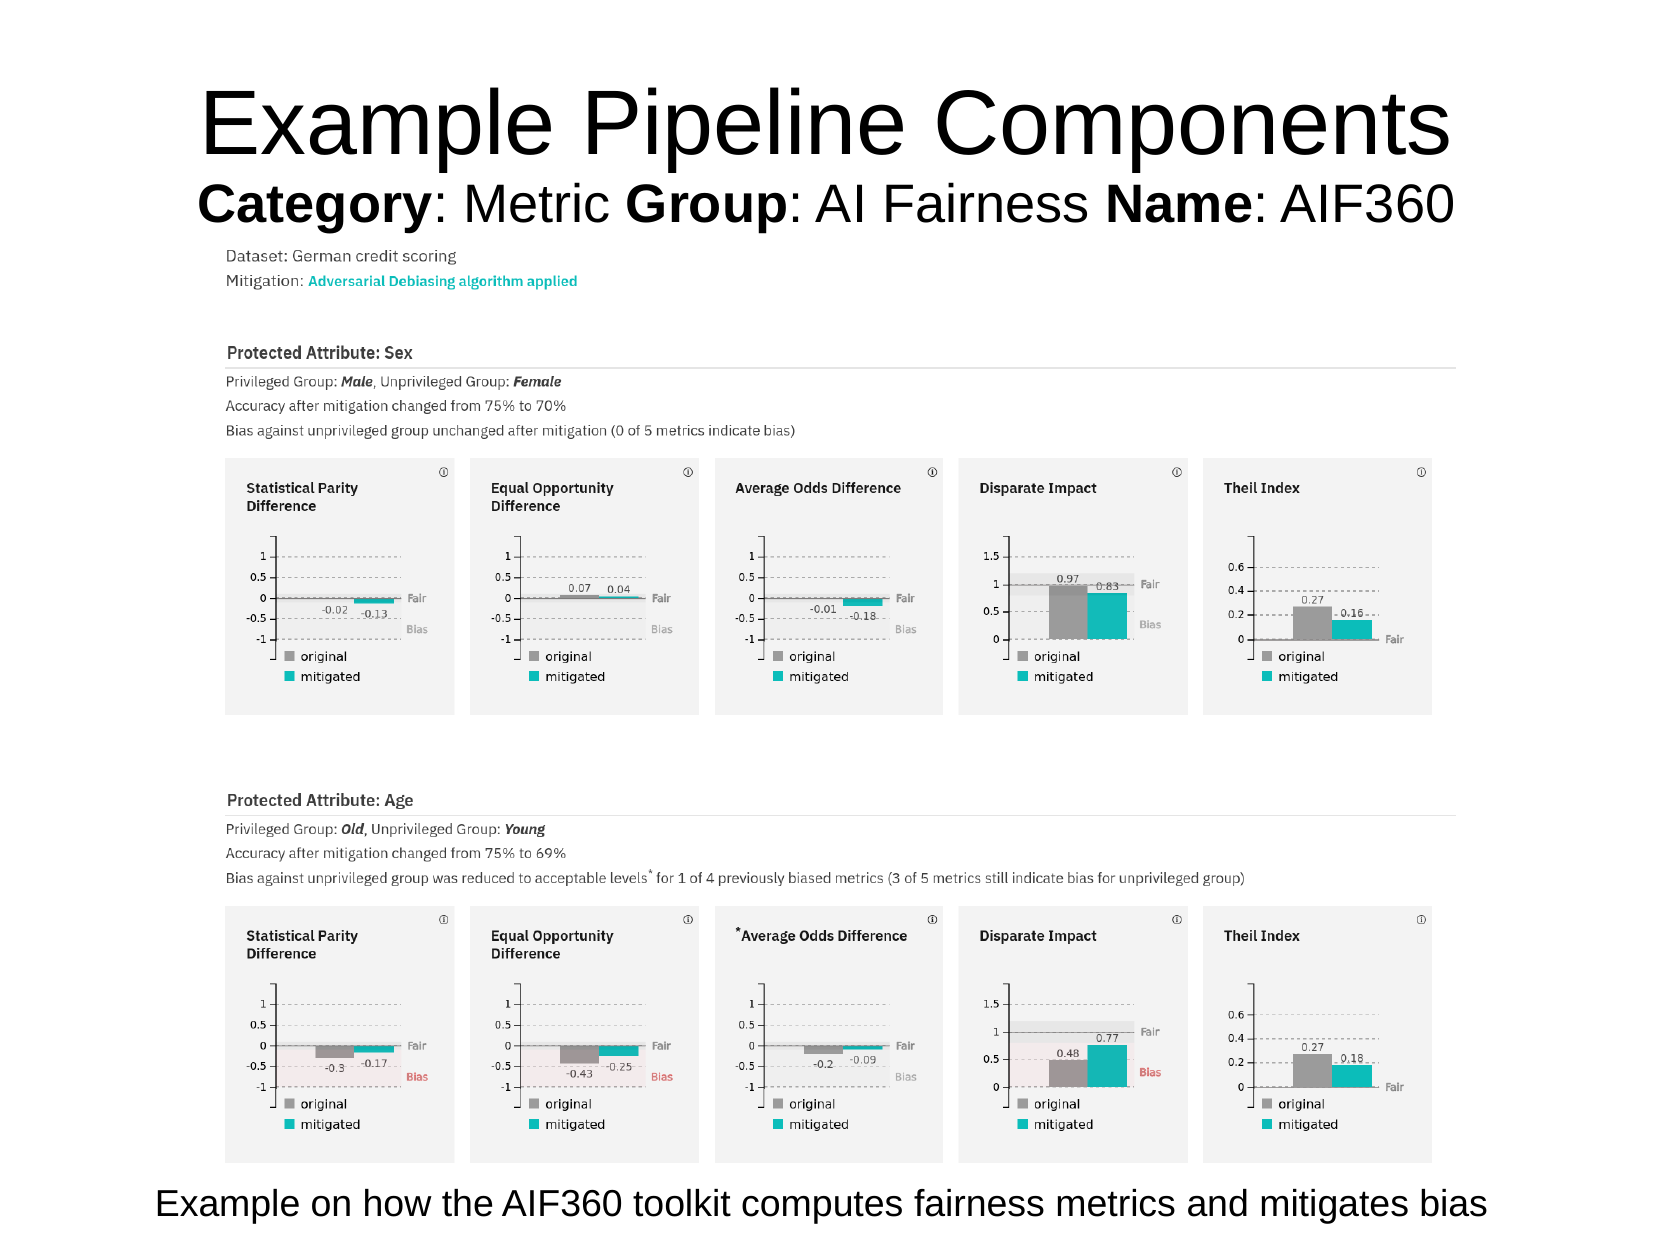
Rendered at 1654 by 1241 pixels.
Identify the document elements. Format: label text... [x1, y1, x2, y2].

text_box Example on how the AIF360 toolkit computes fairness metrics and mitigates bias [139, 1175, 1606, 1232]
title Example Pipeline Components Category: Metric Group: AI Fairness Name: AIF360 [82, 49, 1571, 257]
picture [218, 244, 1456, 1175]
